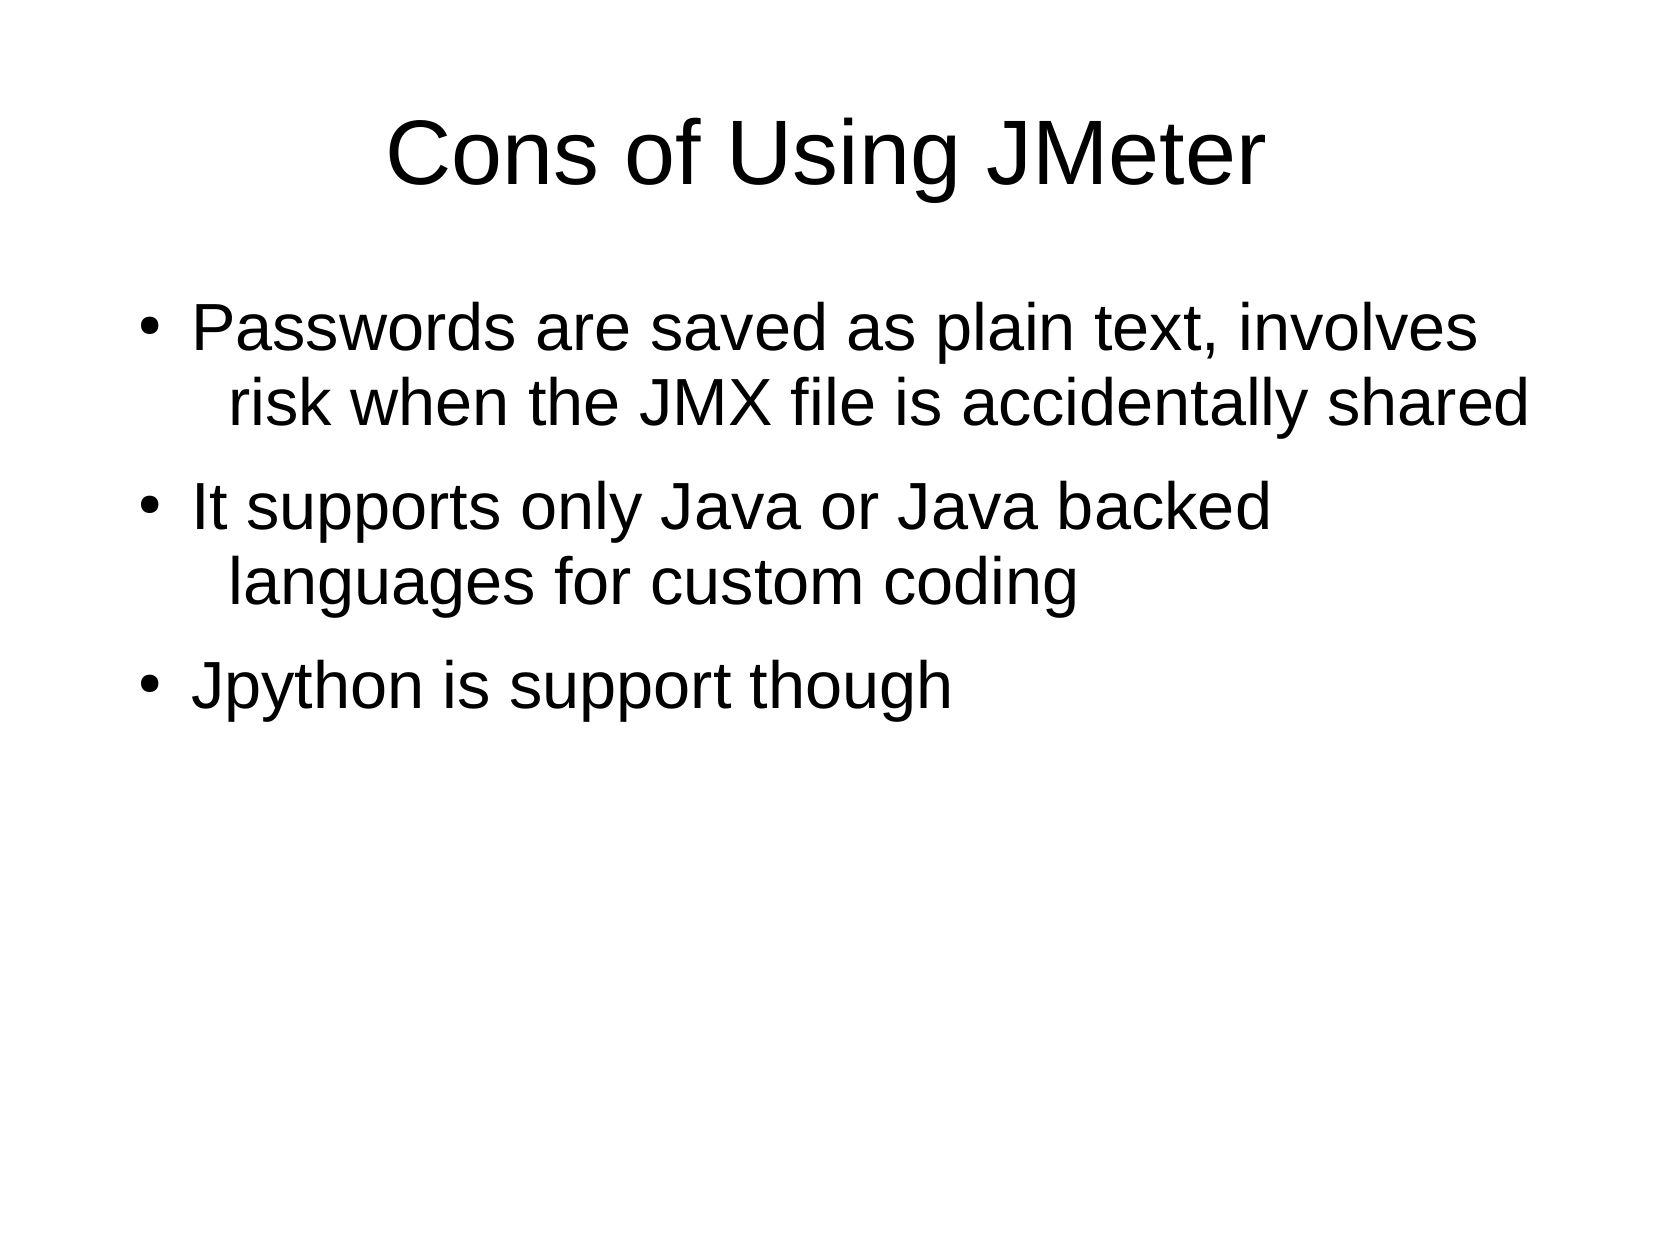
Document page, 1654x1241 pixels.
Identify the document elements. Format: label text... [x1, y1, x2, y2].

list Passwords are saved as plain text, involves risk when the JMX file is accidentally shared It supports only Java or Java backed languages for custom coding Jpython is support though [82, 290, 1571, 1109]
title Cons of Using JMeter [82, 49, 1571, 257]
